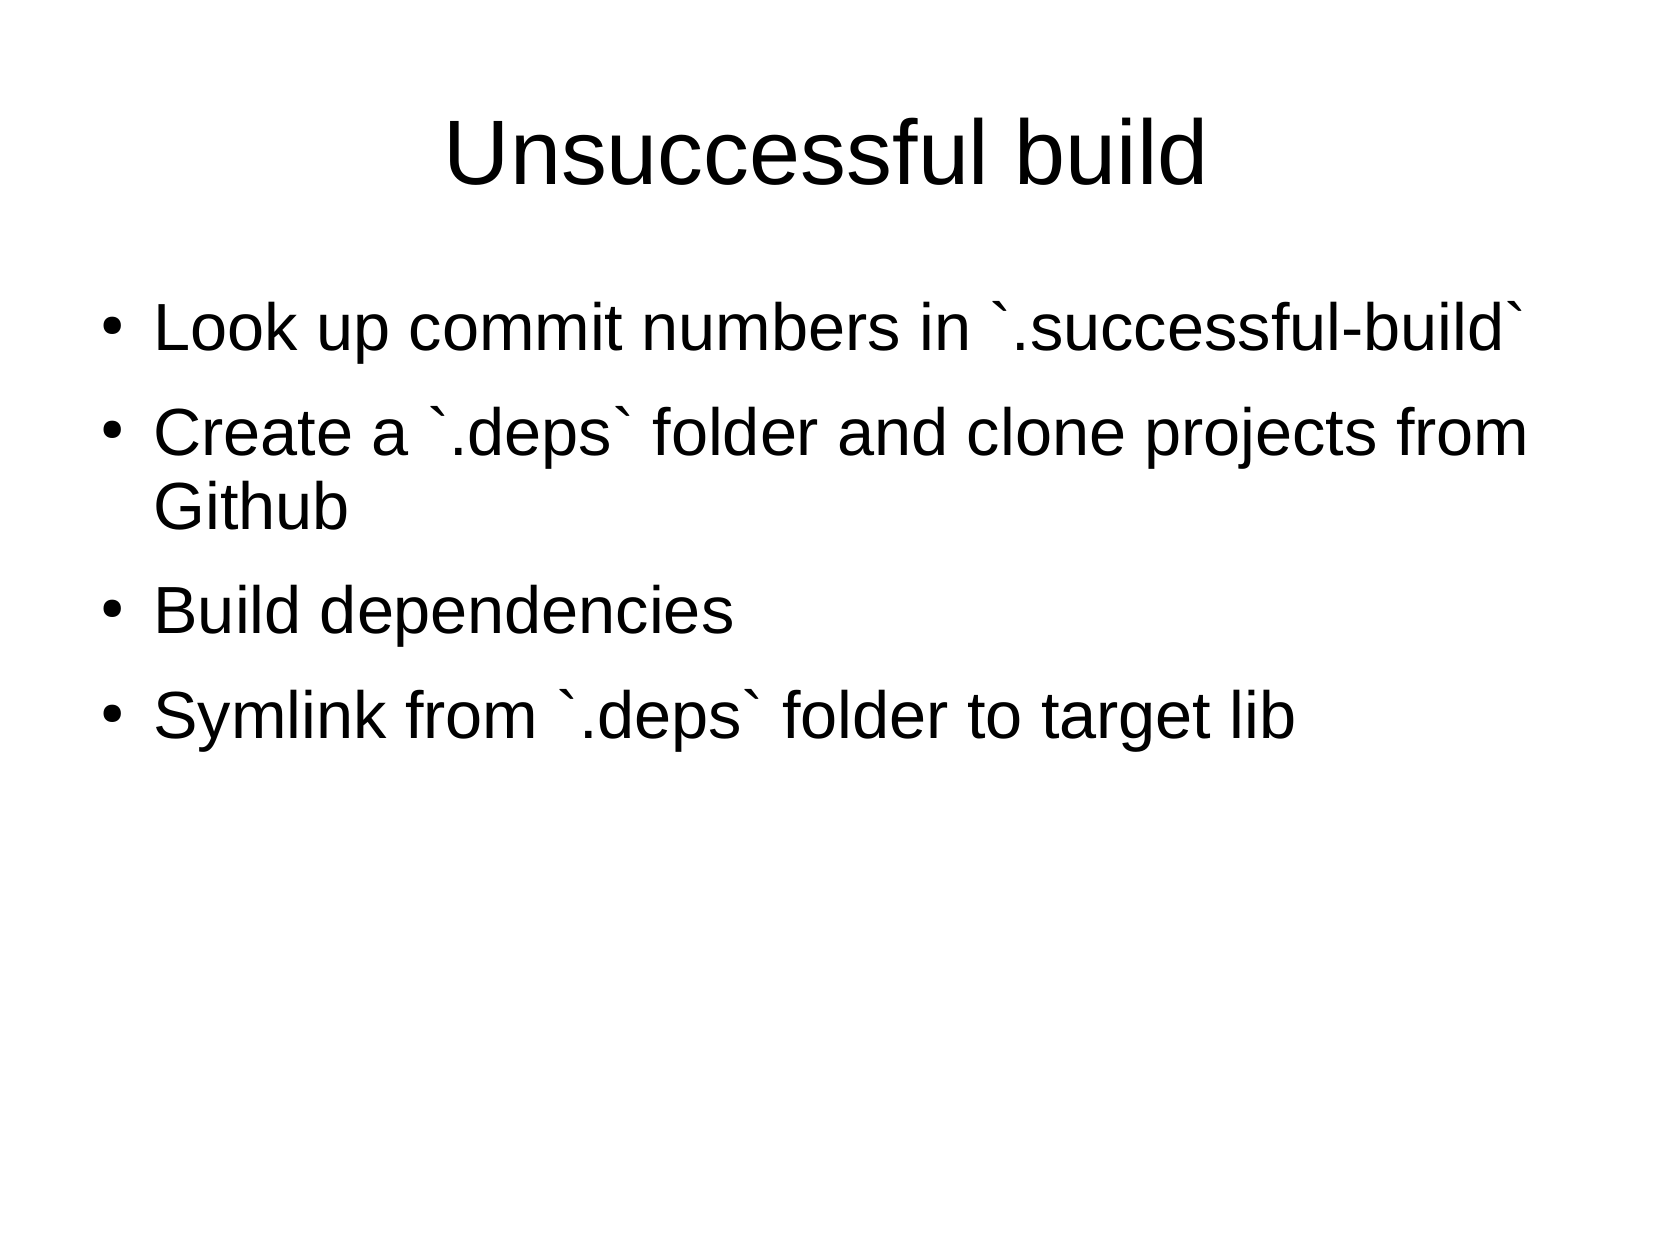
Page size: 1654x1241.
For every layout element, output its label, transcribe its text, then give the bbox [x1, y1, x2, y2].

list Look up commit numbers in `.successful-build` Create a `.deps` folder and clone projects from Github Build dependencies Symlink from `.deps` folder to target lib [82, 290, 1571, 1010]
title Unsuccessful build [82, 49, 1571, 257]
